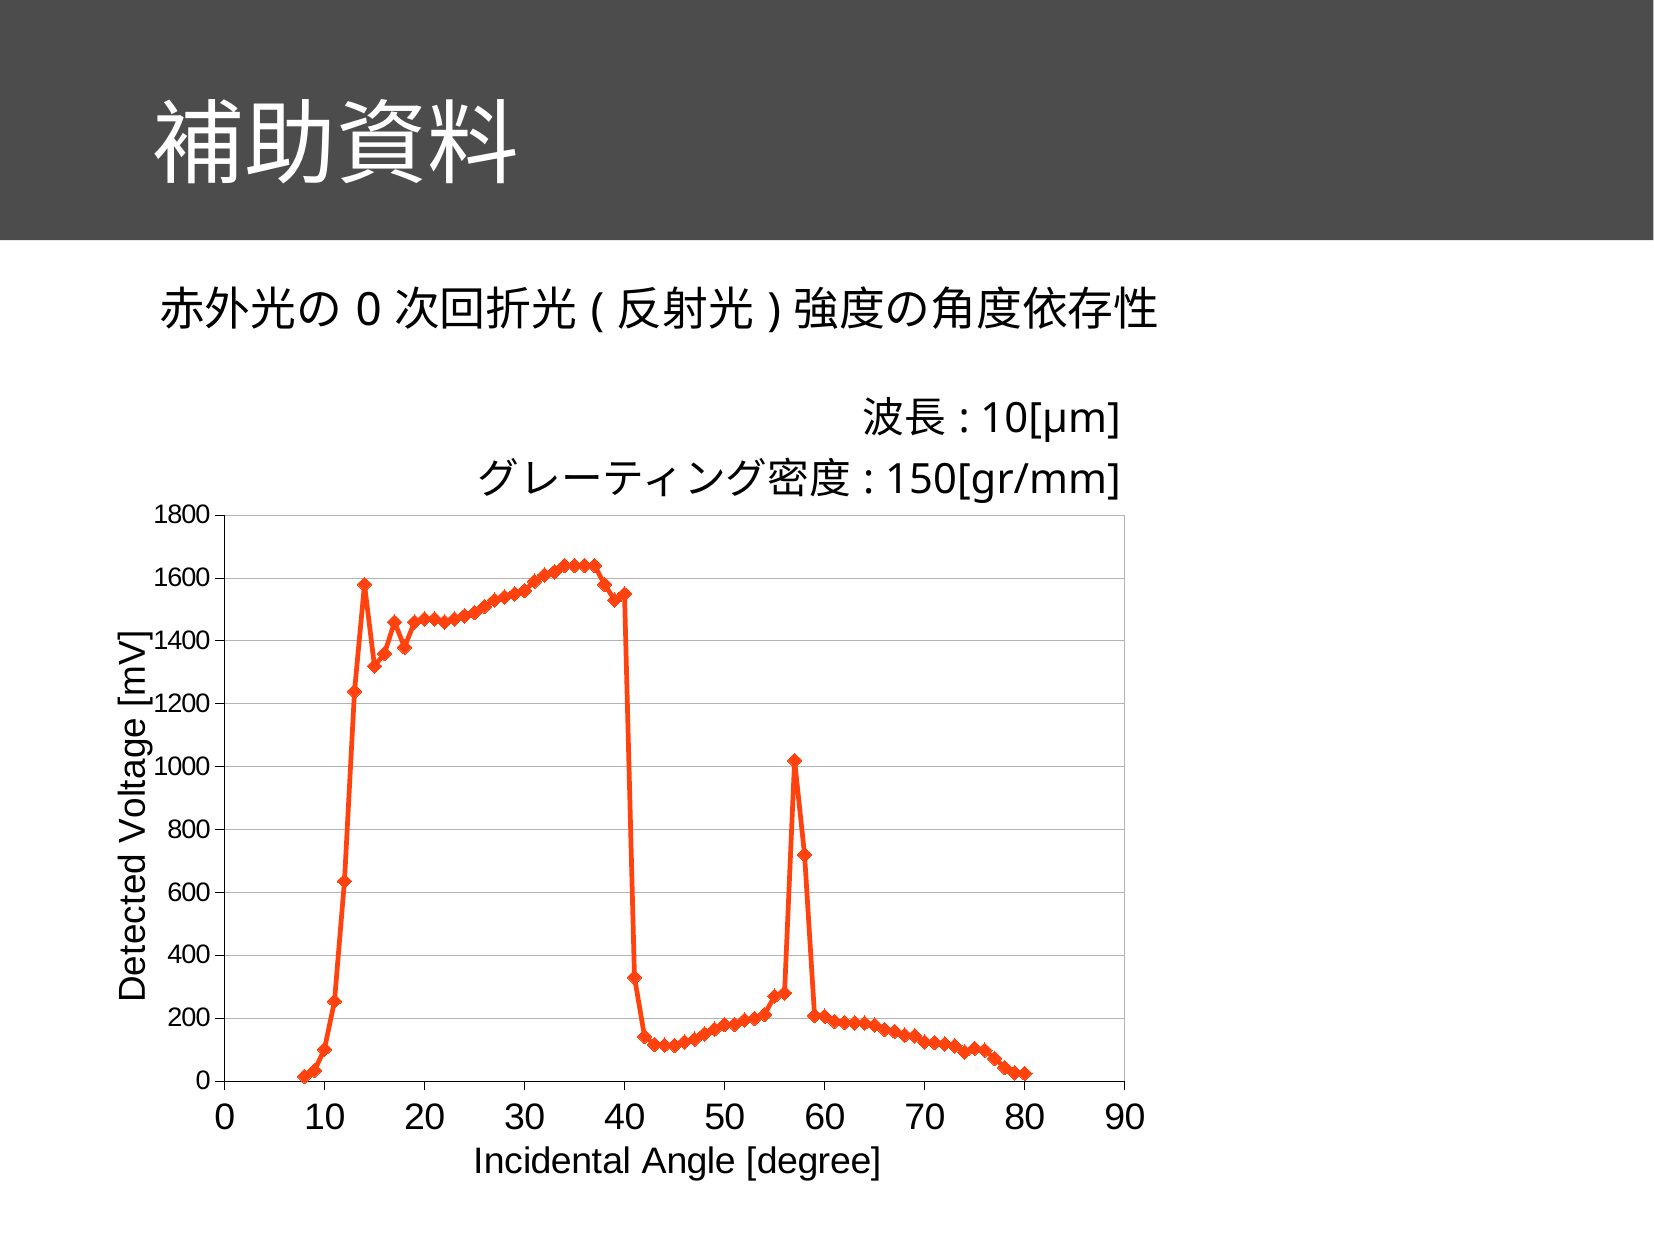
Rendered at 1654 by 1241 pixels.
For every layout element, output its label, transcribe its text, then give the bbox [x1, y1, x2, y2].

list 波長: 10[μm] グレーティング密度: 150[gr/mm] [340, 384, 1121, 565]
title 補助資料 [152, 32, 1641, 241]
text_box [0, 0, 1654, 241]
list 赤外光の0次回折光(反射光)強度の角度依存性 [88, 272, 1551, 658]
chart [99, 495, 1147, 1193]
